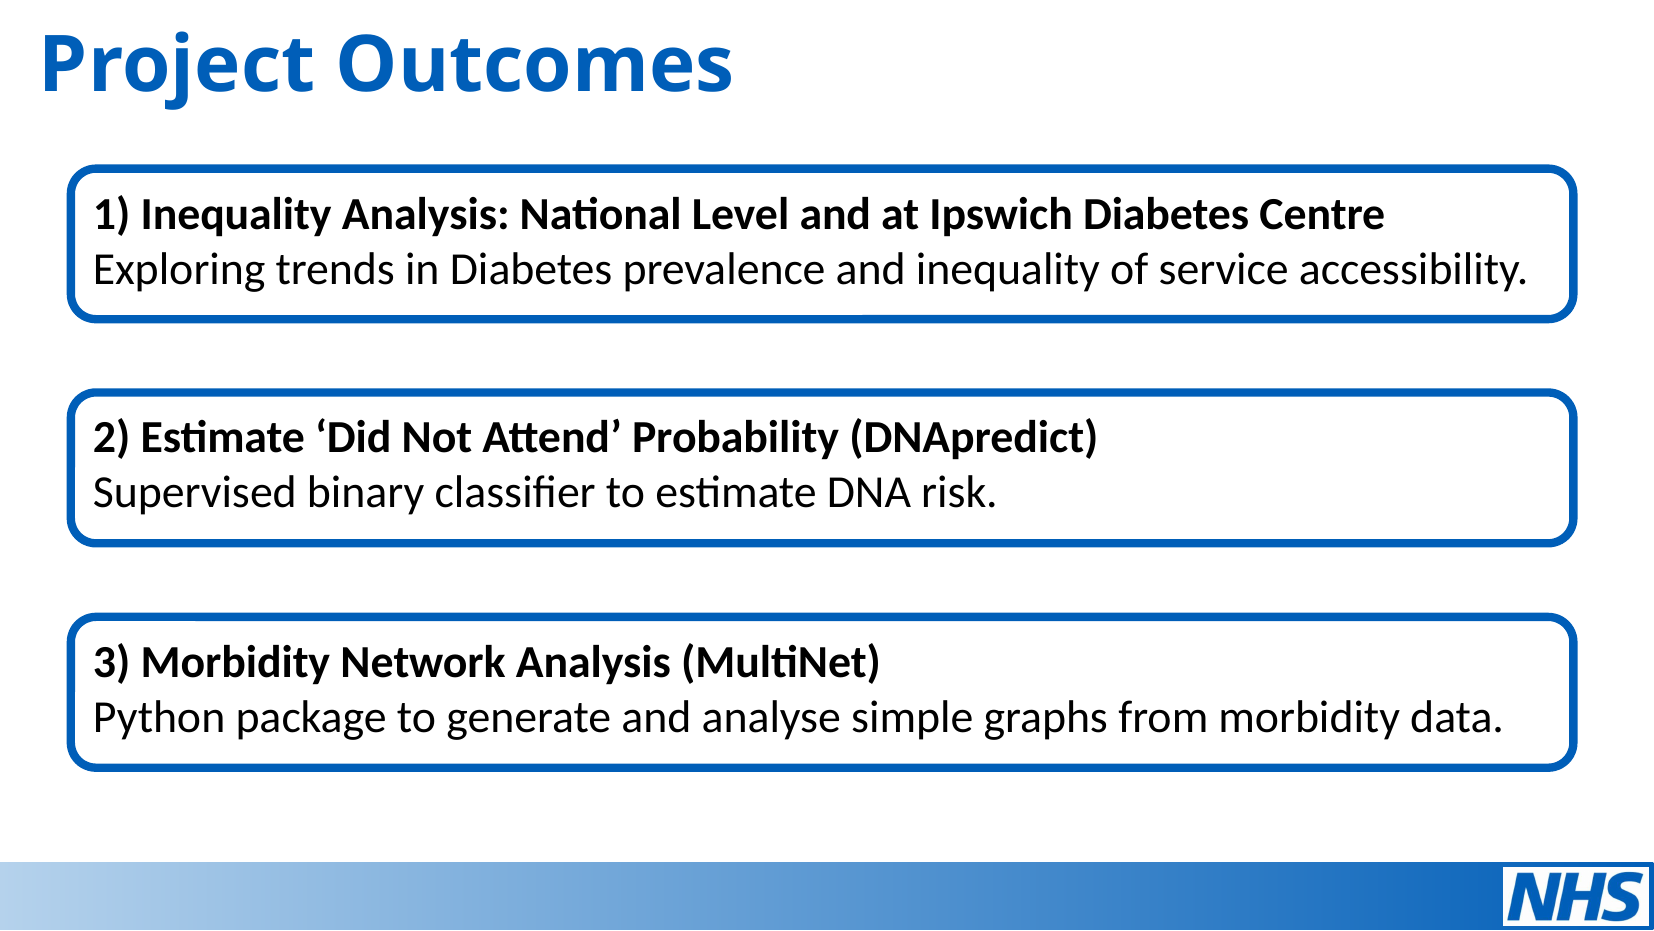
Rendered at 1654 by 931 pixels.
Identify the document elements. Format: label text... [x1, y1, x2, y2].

picture [1503, 867, 1649, 926]
text_box Project Outcomes [23, 15, 1654, 196]
text_box [0, 862, 1654, 930]
text_box 1) Inequality Analysis: National Level and at Ipswich Diabetes Centre Exploring trends in Diabetes prevalence and inequality of service accessibility. [70, 196, 1574, 320]
text_box 3) Morbidity Network Analysis (MultiNet) Python package to generate and analyse simple graphs from morbidity data. [70, 616, 1574, 768]
text_box 2) Estimate ‘Did Not Attend’ Probability (DNApredict) Supervised binary classifier to estimate DNA risk. [70, 392, 1574, 544]
